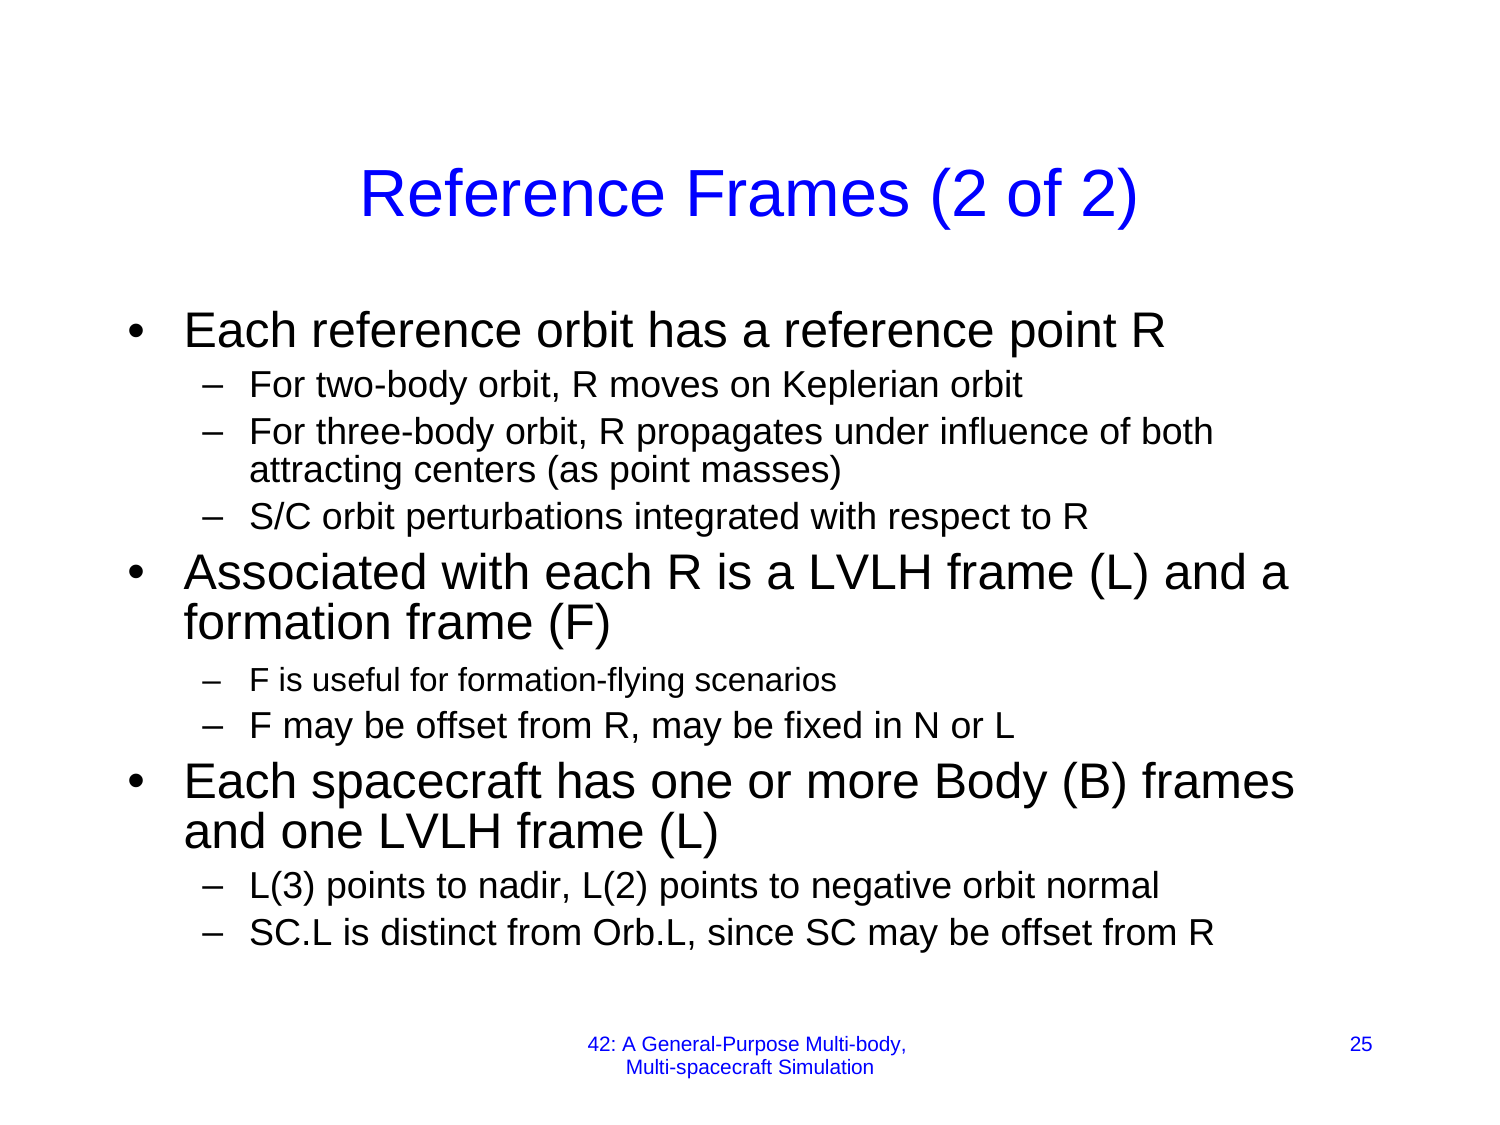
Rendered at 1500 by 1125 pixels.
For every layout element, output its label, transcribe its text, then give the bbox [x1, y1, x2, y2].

title Reference Frames (2 of 2) [112, 99, 1388, 288]
list Each reference orbit has a reference point R For two-body orbit, R moves on Keplerian orbit For three-body orbit, R propagates under influence of both attracting centers (as point masses) S/C orbit perturbations integrated with respect to R Associated with each R is a LVLH frame (L) and a formation frame (F) F is useful for formation-flying scenarios F may be offset from R, may be fixed in N or L Each spacecraft has one or more Body (B) frames and one LVLH frame (L) L(3) points to nadir, L(2) points to negative orbit normal SC.L is distinct from Orb.L, since SC may be offset from R [112, 299, 1388, 976]
